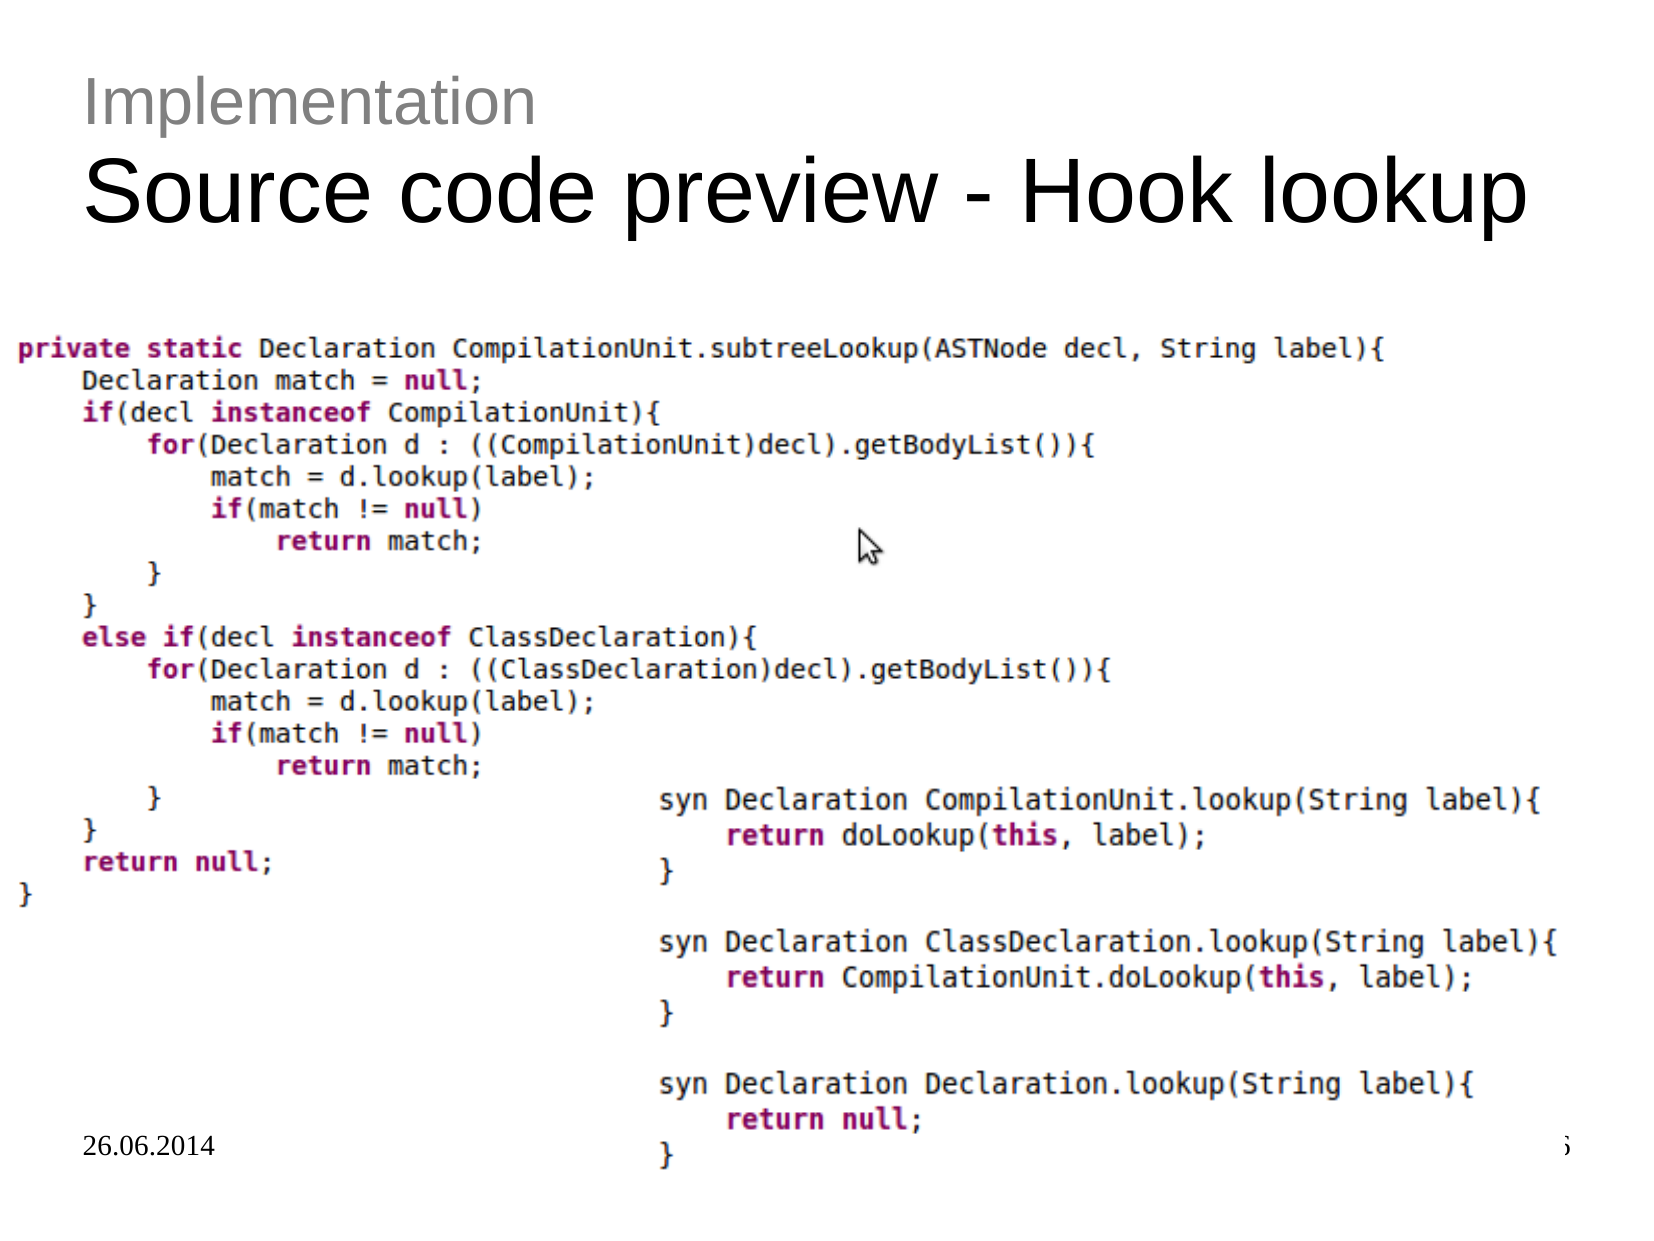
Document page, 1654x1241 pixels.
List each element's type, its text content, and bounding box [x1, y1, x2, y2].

picture [0, 324, 1565, 1182]
title Implementation Source code preview - Hook lookup [82, 49, 1571, 257]
